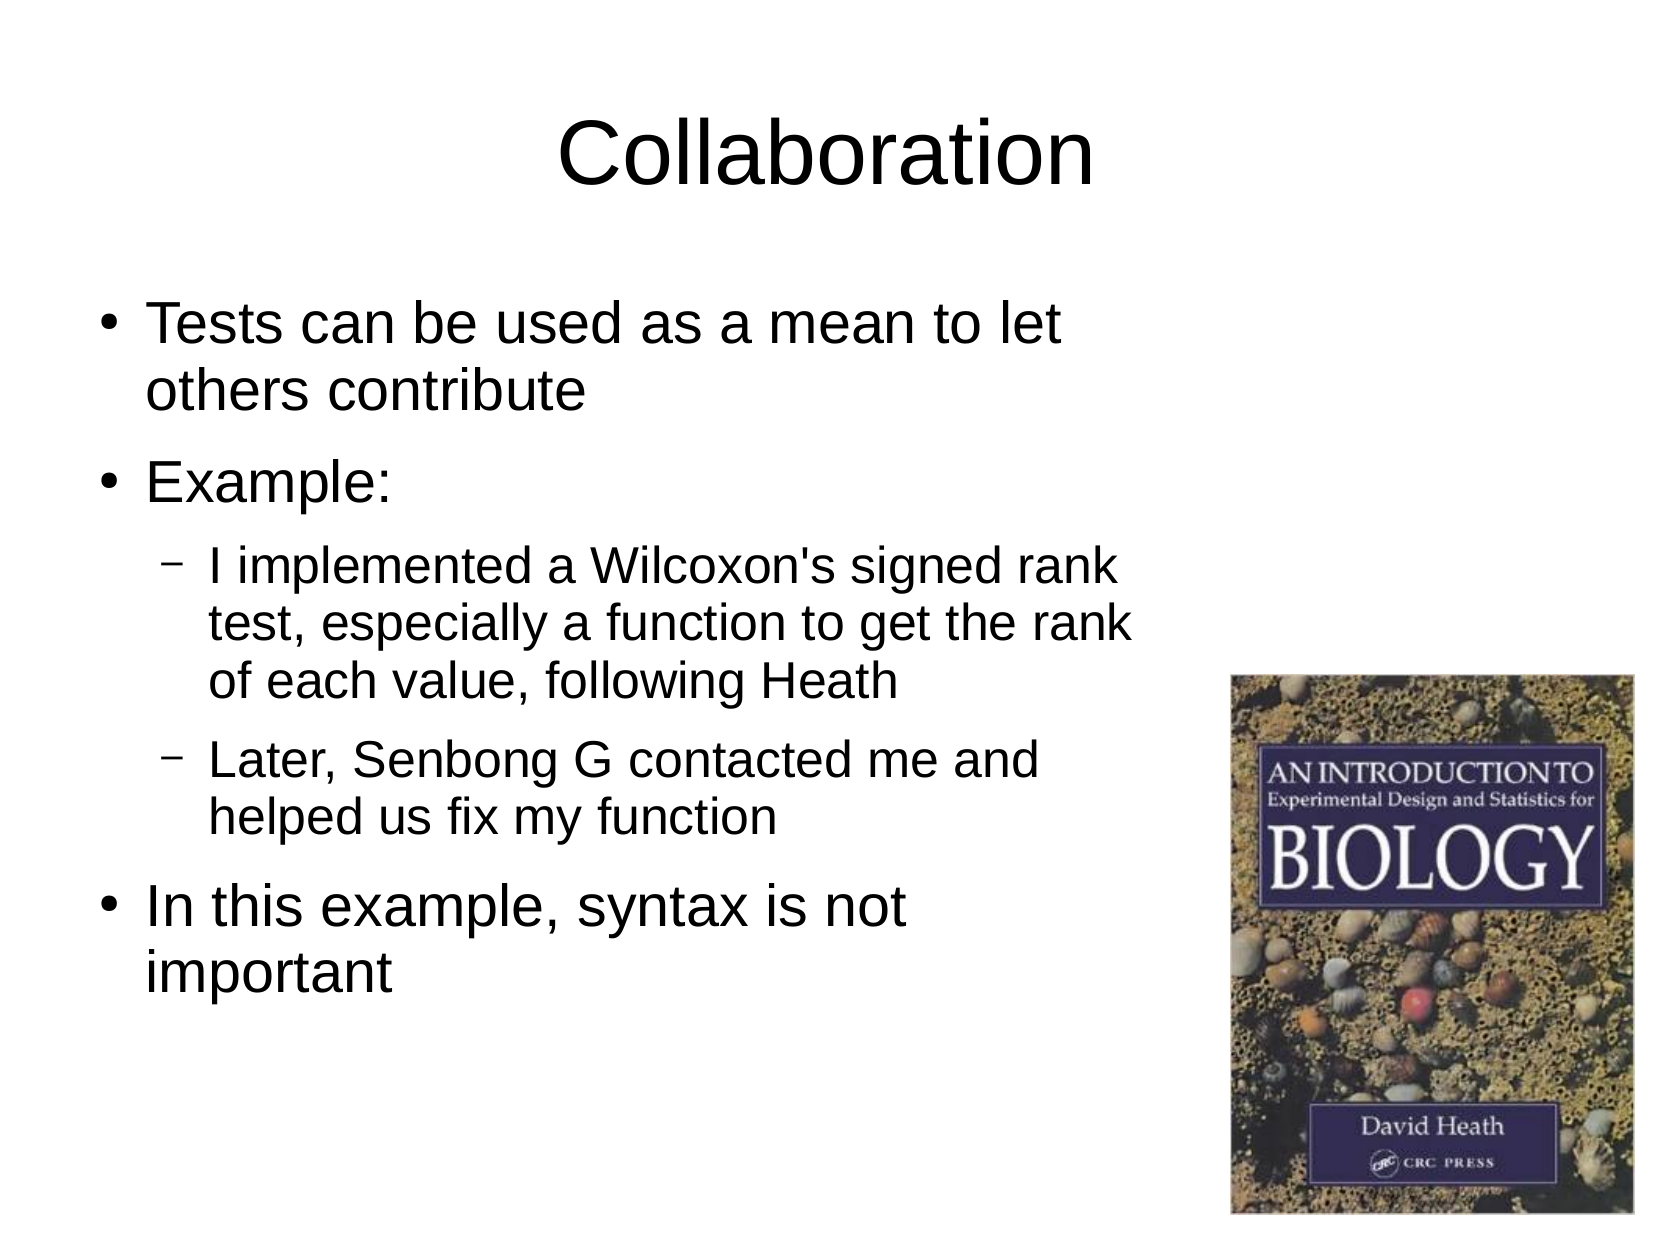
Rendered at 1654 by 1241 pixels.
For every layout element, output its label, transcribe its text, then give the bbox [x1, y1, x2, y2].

list Tests can be used as a mean to let others contribute Example: I implemented a Wilcoxon's signed rank test, especially a function to get the rank of each value, following Heath Later, Senbong G contacted me and helped us fix my function In this example, syntax is not important [82, 290, 1171, 1010]
picture [1230, 674, 1635, 1216]
title Collaboration [82, 49, 1571, 257]
